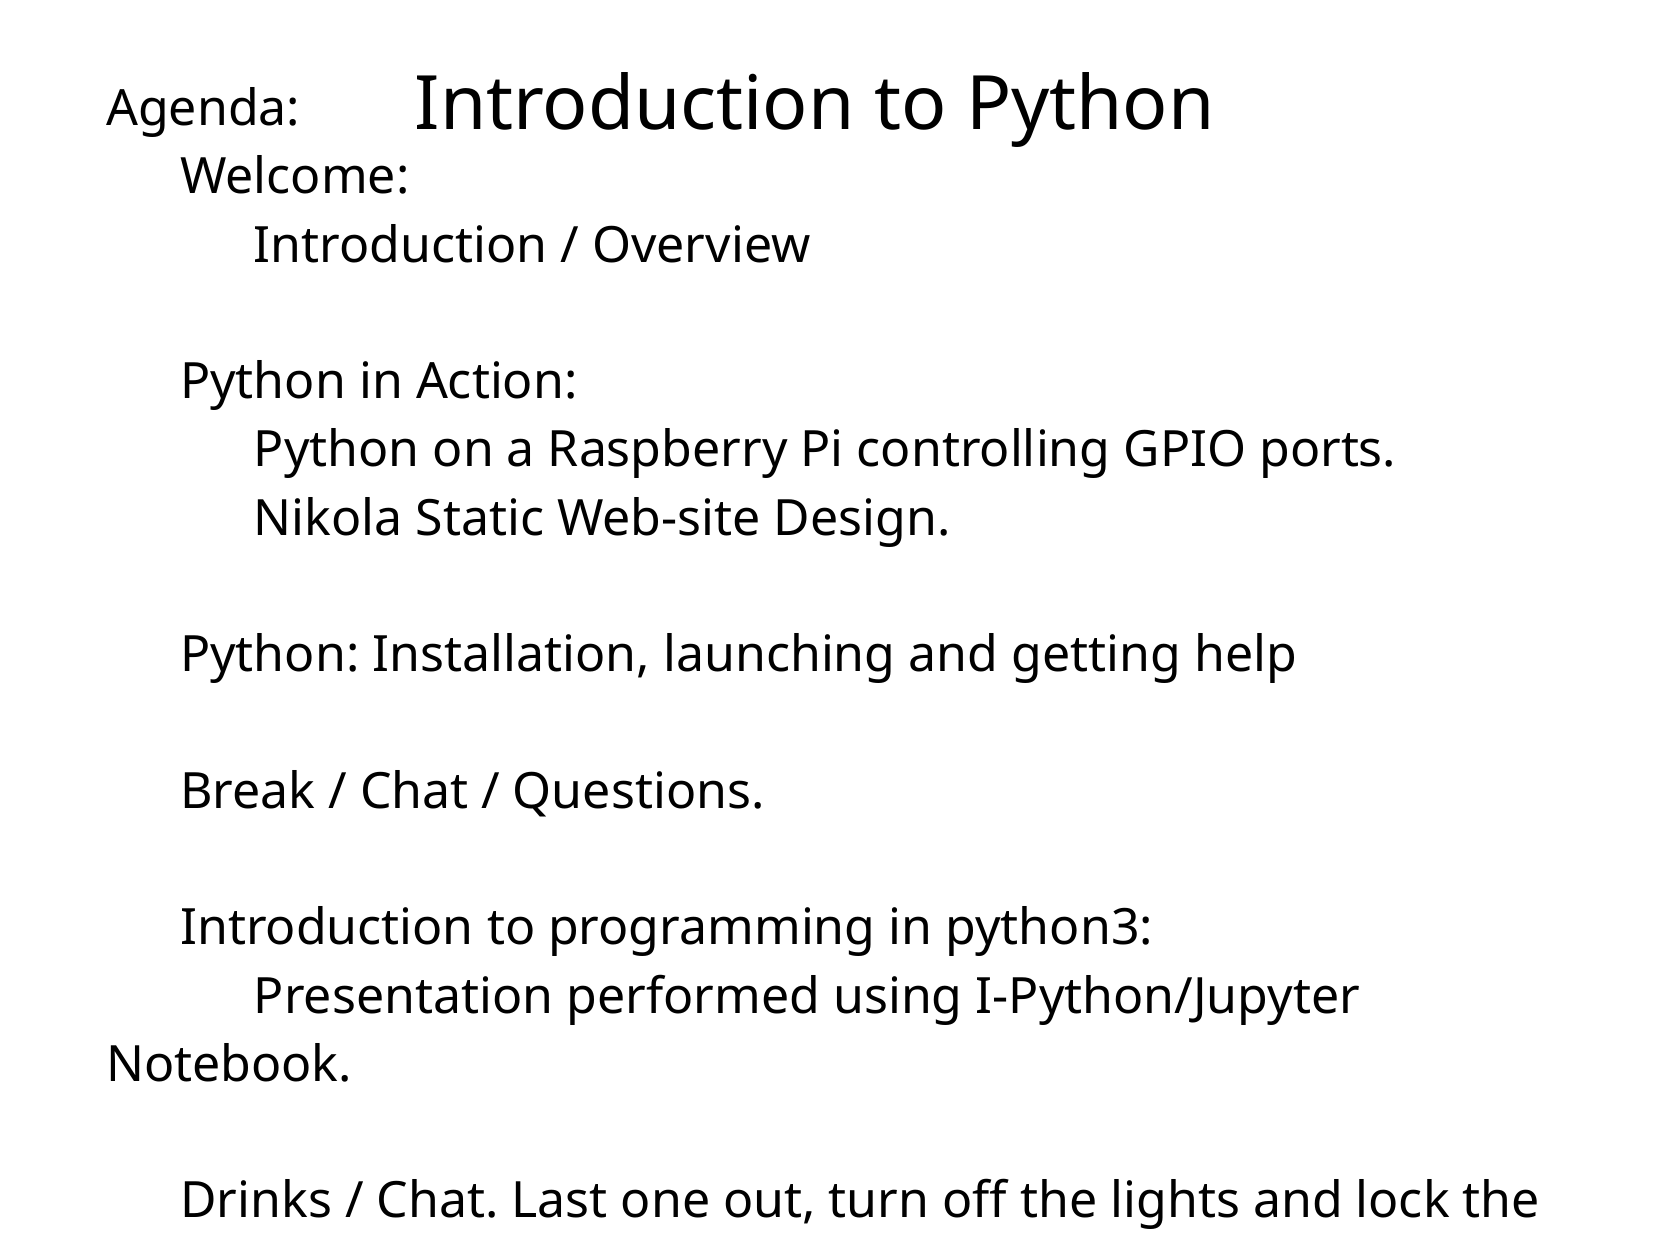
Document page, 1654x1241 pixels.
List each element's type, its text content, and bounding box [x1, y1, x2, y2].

title Introduction to Python [70, 35, 1560, 166]
title Agenda: Welcome: Introduction / Overview Python in Action: Python on a Raspberry Pi controlling GPIO ports. Nikola Static Web-site Design. Python: Installation, launching and getting help Break / Chat / Questions. Introduction to programming in python3: Presentation performed using I-Python/Jupyter Notebook. Drinks / Chat. Last one out, turn off the lights and lock the door. [106, 215, 1595, 1158]
